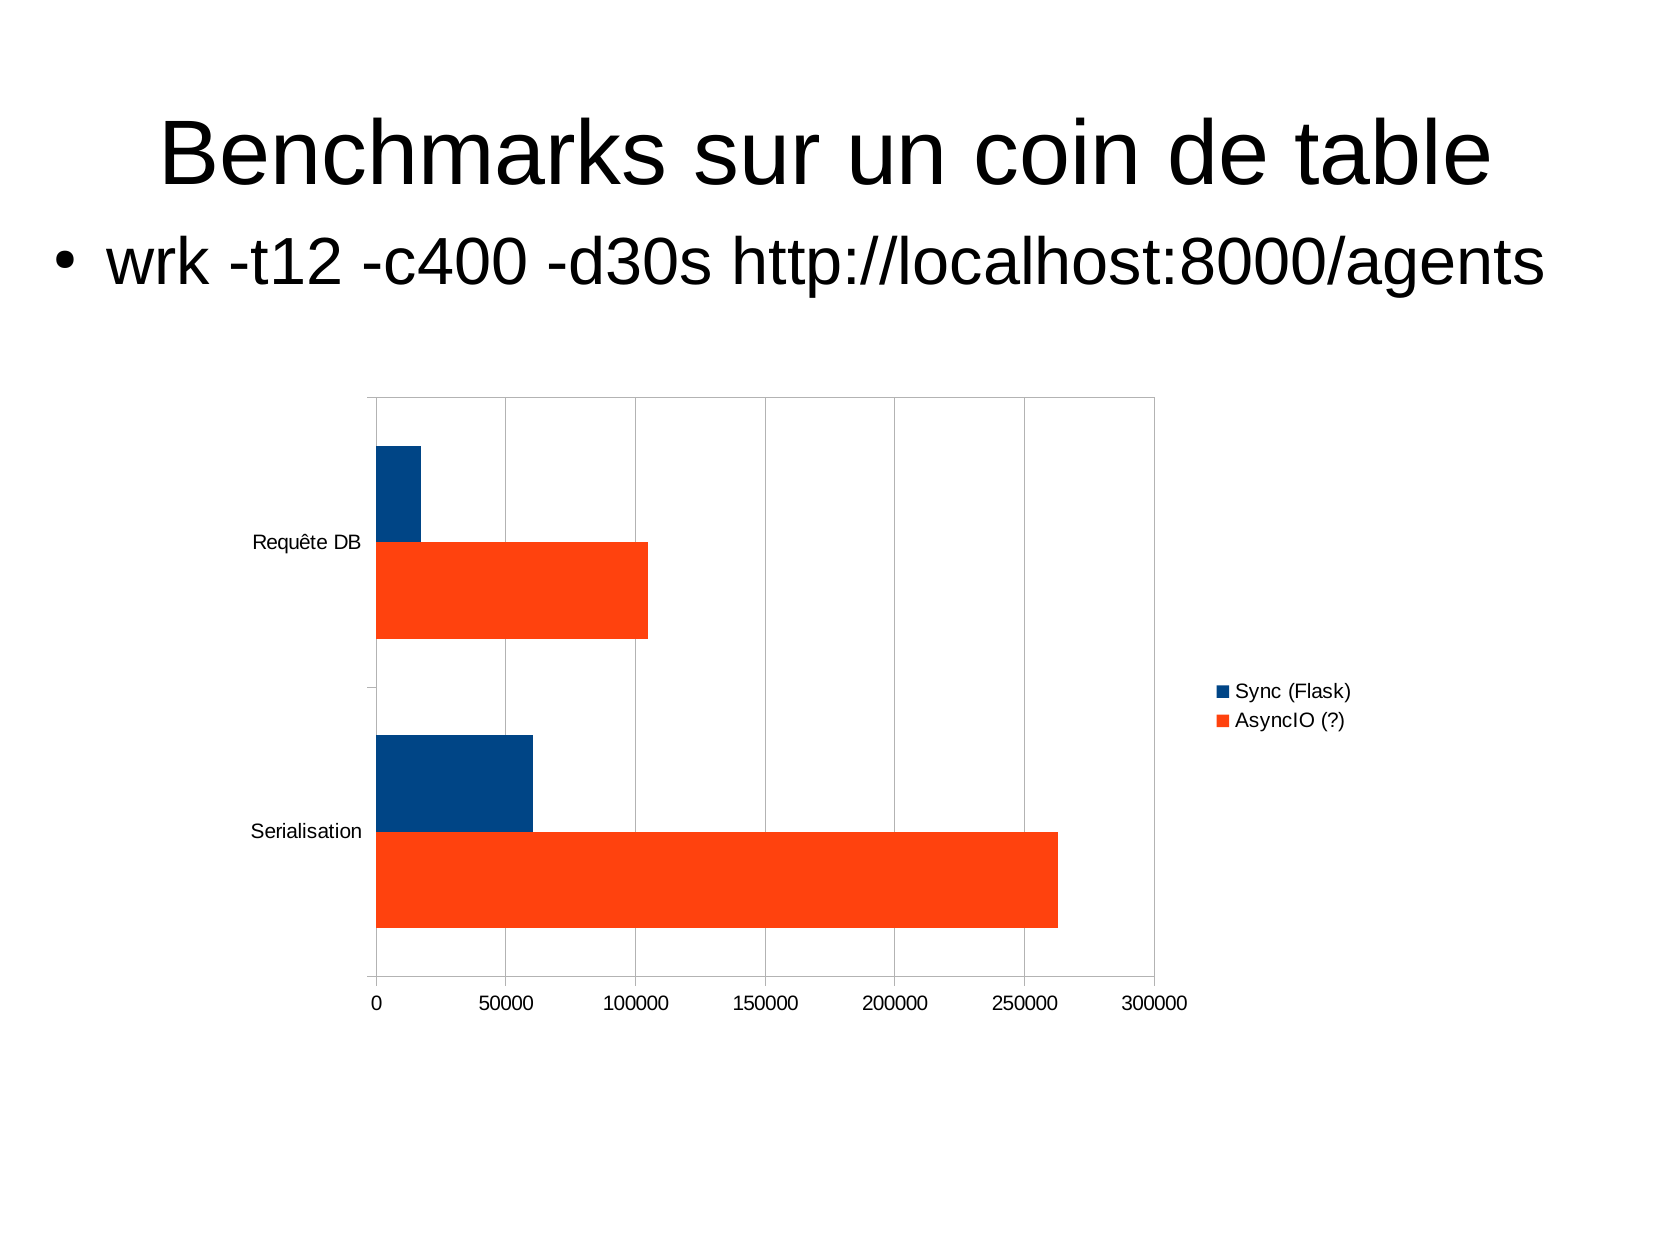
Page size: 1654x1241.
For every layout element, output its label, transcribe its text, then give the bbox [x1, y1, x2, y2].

title Benchmarks sur un coin de table [82, 49, 1571, 224]
list wrk -t12 -c400 -d30s http://localhost:8000/agents [35, 224, 1571, 944]
chart [227, 385, 1371, 1028]
